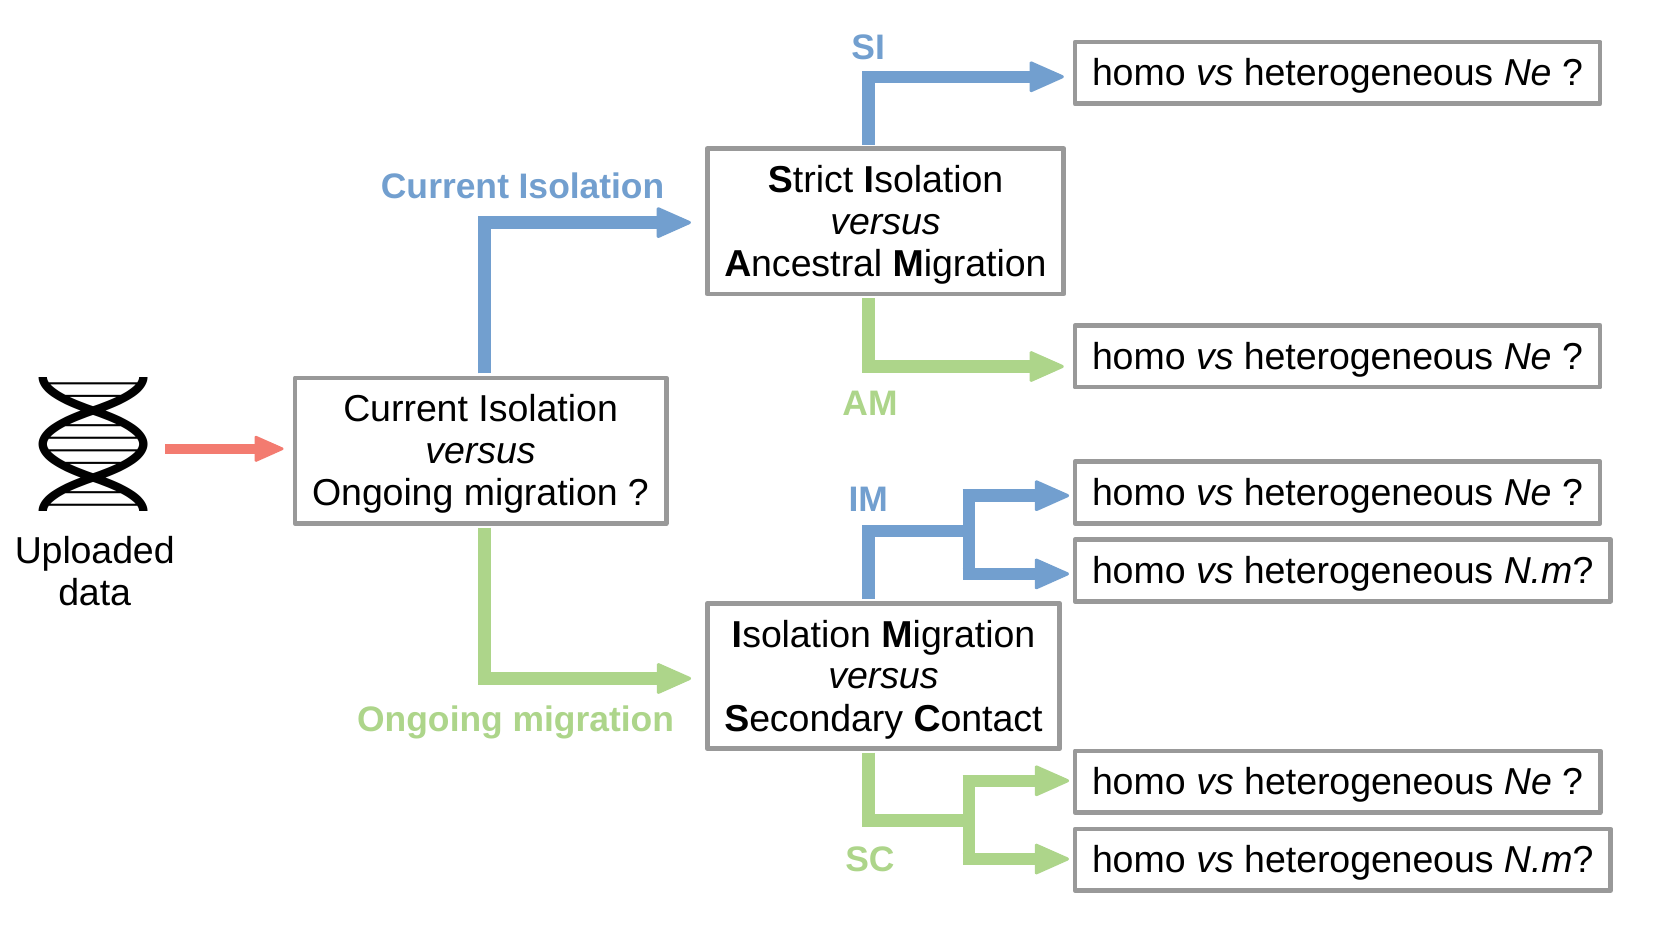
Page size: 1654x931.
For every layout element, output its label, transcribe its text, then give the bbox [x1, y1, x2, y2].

text_box homo vs heterogeneous Ne ? [1074, 42, 1601, 104]
text_box Strict Isolation versus Ancestral Migration [707, 148, 1064, 295]
text_box Uploaded data [0, 521, 190, 621]
picture [26, 377, 160, 511]
text_box homo vs heterogeneous N.m? [1075, 829, 1611, 891]
text_box IM [828, 471, 908, 535]
text_box homo vs heterogeneous Ne ? [1075, 750, 1601, 813]
text_box Ongoing migration [342, 692, 733, 787]
text_box homo vs heterogeneous N.m? [1074, 539, 1611, 602]
text_box homo vs heterogeneous Ne ? [1074, 461, 1601, 524]
text_box Current Isolation [366, 158, 708, 254]
text_box SC [823, 832, 917, 921]
text_box AM [823, 375, 917, 465]
text_box Current Isolation versus Ongoing migration ? [295, 377, 667, 524]
text_box SI [828, 19, 908, 83]
text_box homo vs heterogeneous Ne ? [1074, 325, 1601, 388]
text_box Isolation Migration versus Secondary Contact [707, 603, 1060, 749]
